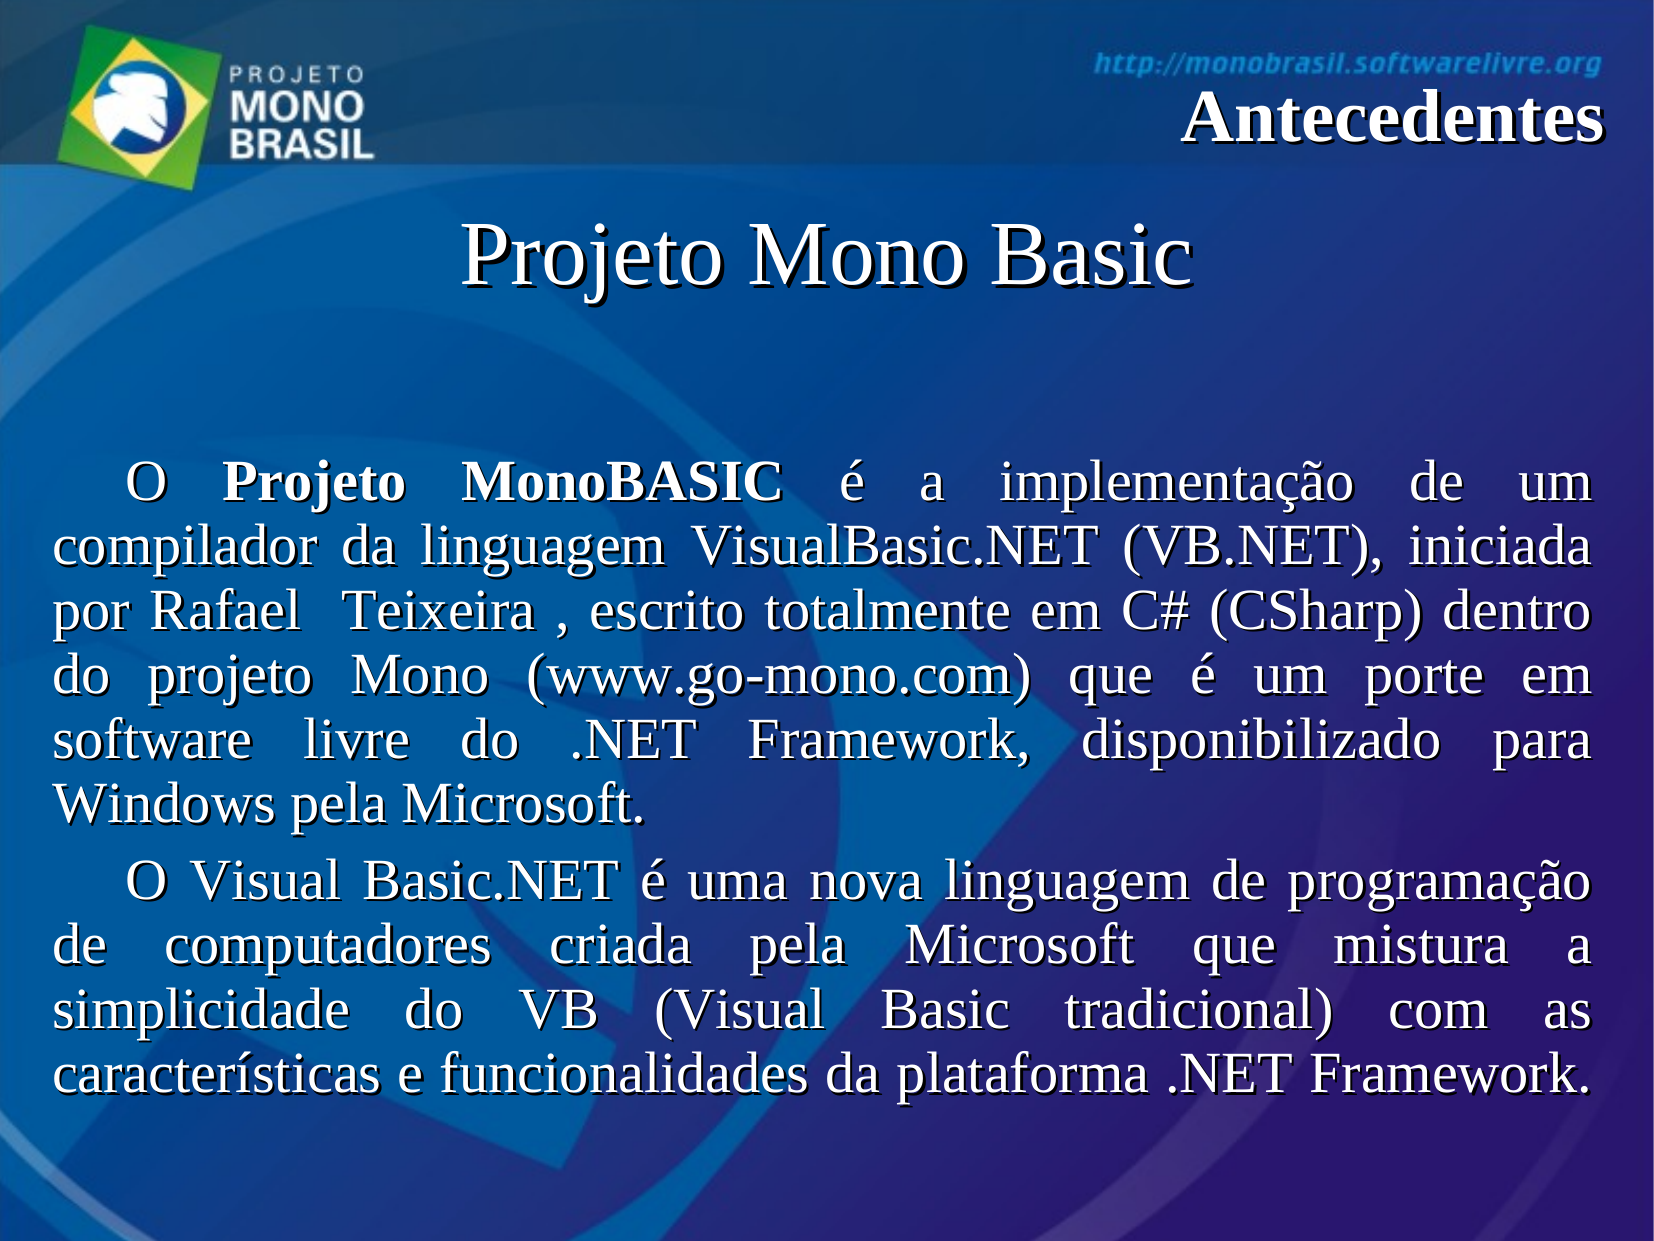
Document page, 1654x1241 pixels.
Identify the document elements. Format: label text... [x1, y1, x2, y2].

title Projeto Mono Basic [121, 150, 1534, 292]
text_box O Projeto MonoBASIC é a implementação de um compilador da linguagem VisualBasic.NET (VB.NET), iniciada por Rafael Teixeira , escrito totalmente em C# (CSharp) dentro do projeto Mono (www.go-mono.com) que é um porte em software livre do .NET Framework, disponibilizado para Windows pela Microsoft. O Visual Basic.NET é uma nova linguagem de programação de computadores criada pela Microsoft que mistura a simplicidade do VB (Visual Basic tradicional) com as características e funcionalidades da plataforma .NET Framework. [52, 292, 1594, 1143]
picture [0, 0, 1654, 1241]
title Antecedentes [222, 42, 1606, 190]
